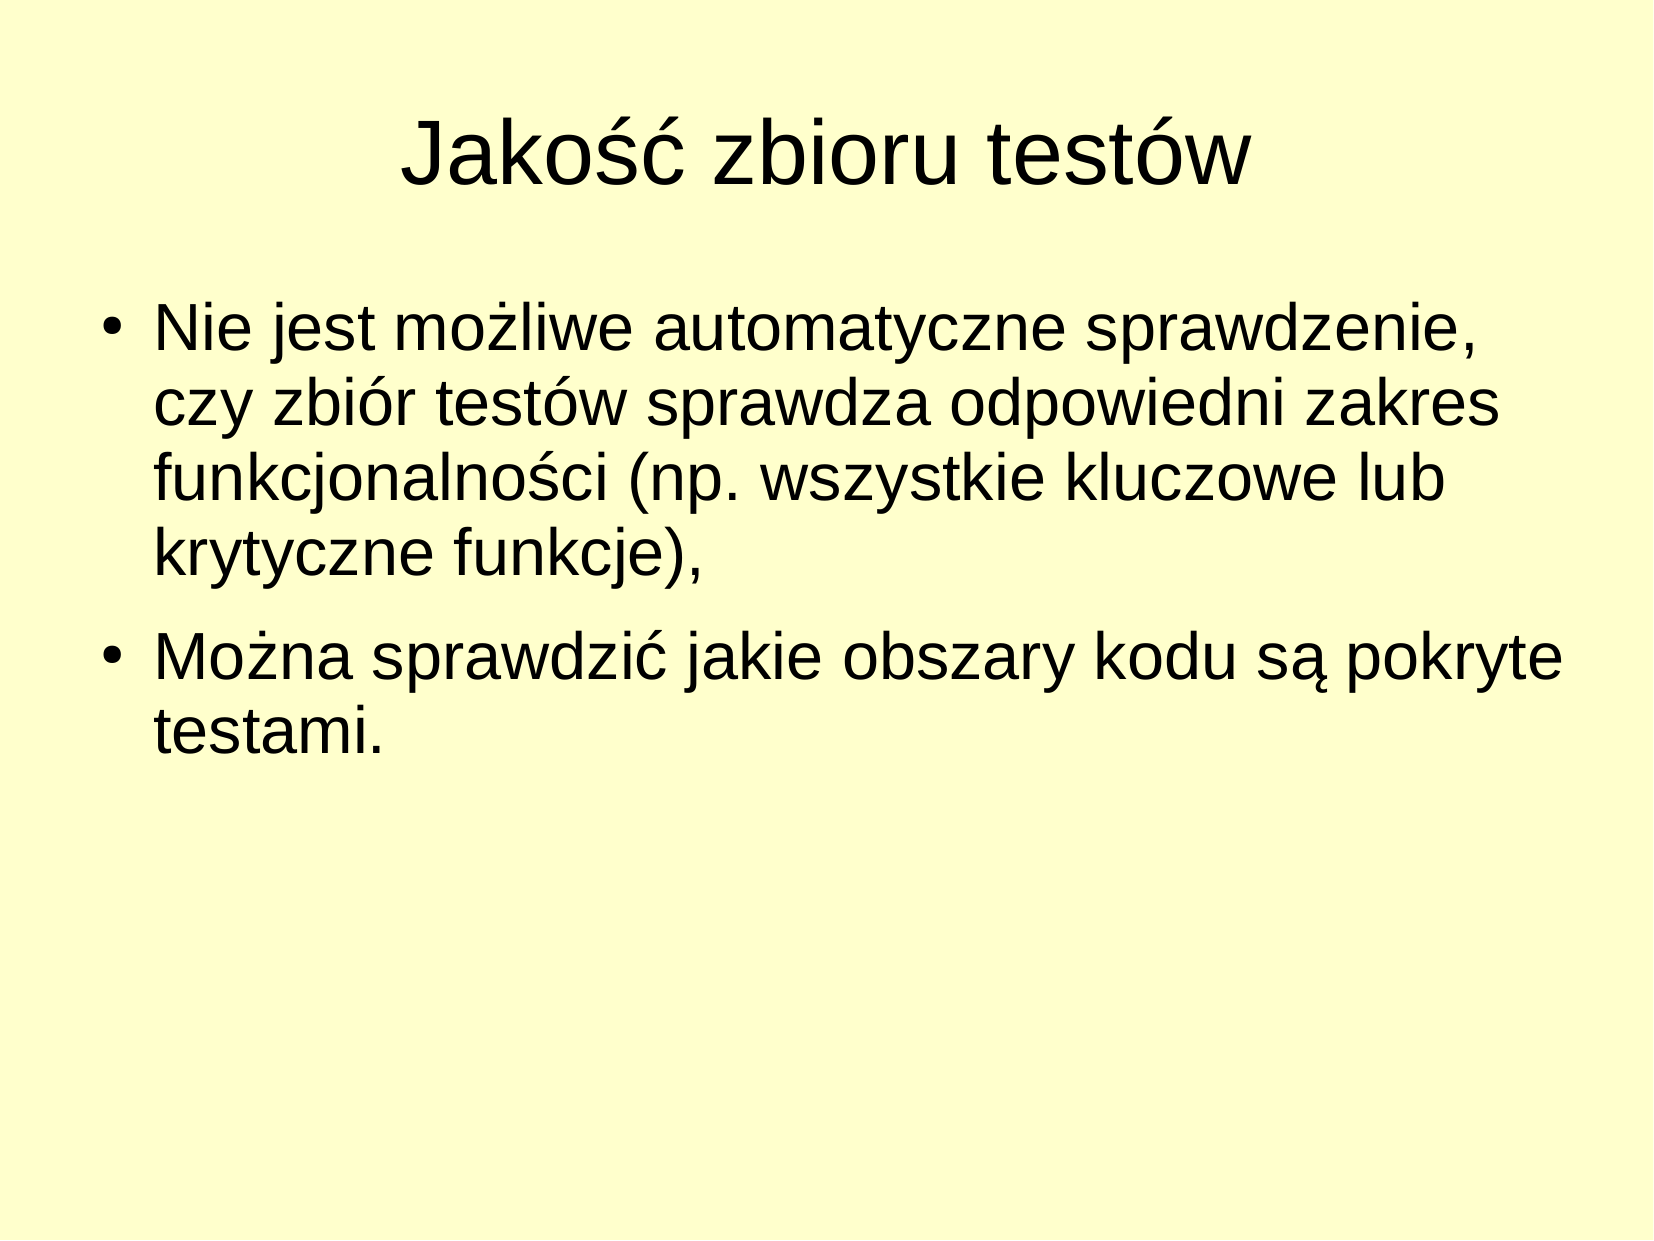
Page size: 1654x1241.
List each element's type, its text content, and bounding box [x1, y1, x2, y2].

list Nie jest możliwe automatyczne sprawdzenie, czy zbiór testów sprawdza odpowiedni zakres funkcjonalności (np. wszystkie kluczowe lub krytyczne funkcje), Można sprawdzić jakie obszary kodu są pokryte testami. [82, 290, 1571, 1109]
title Jakość zbioru testów [82, 49, 1571, 257]
